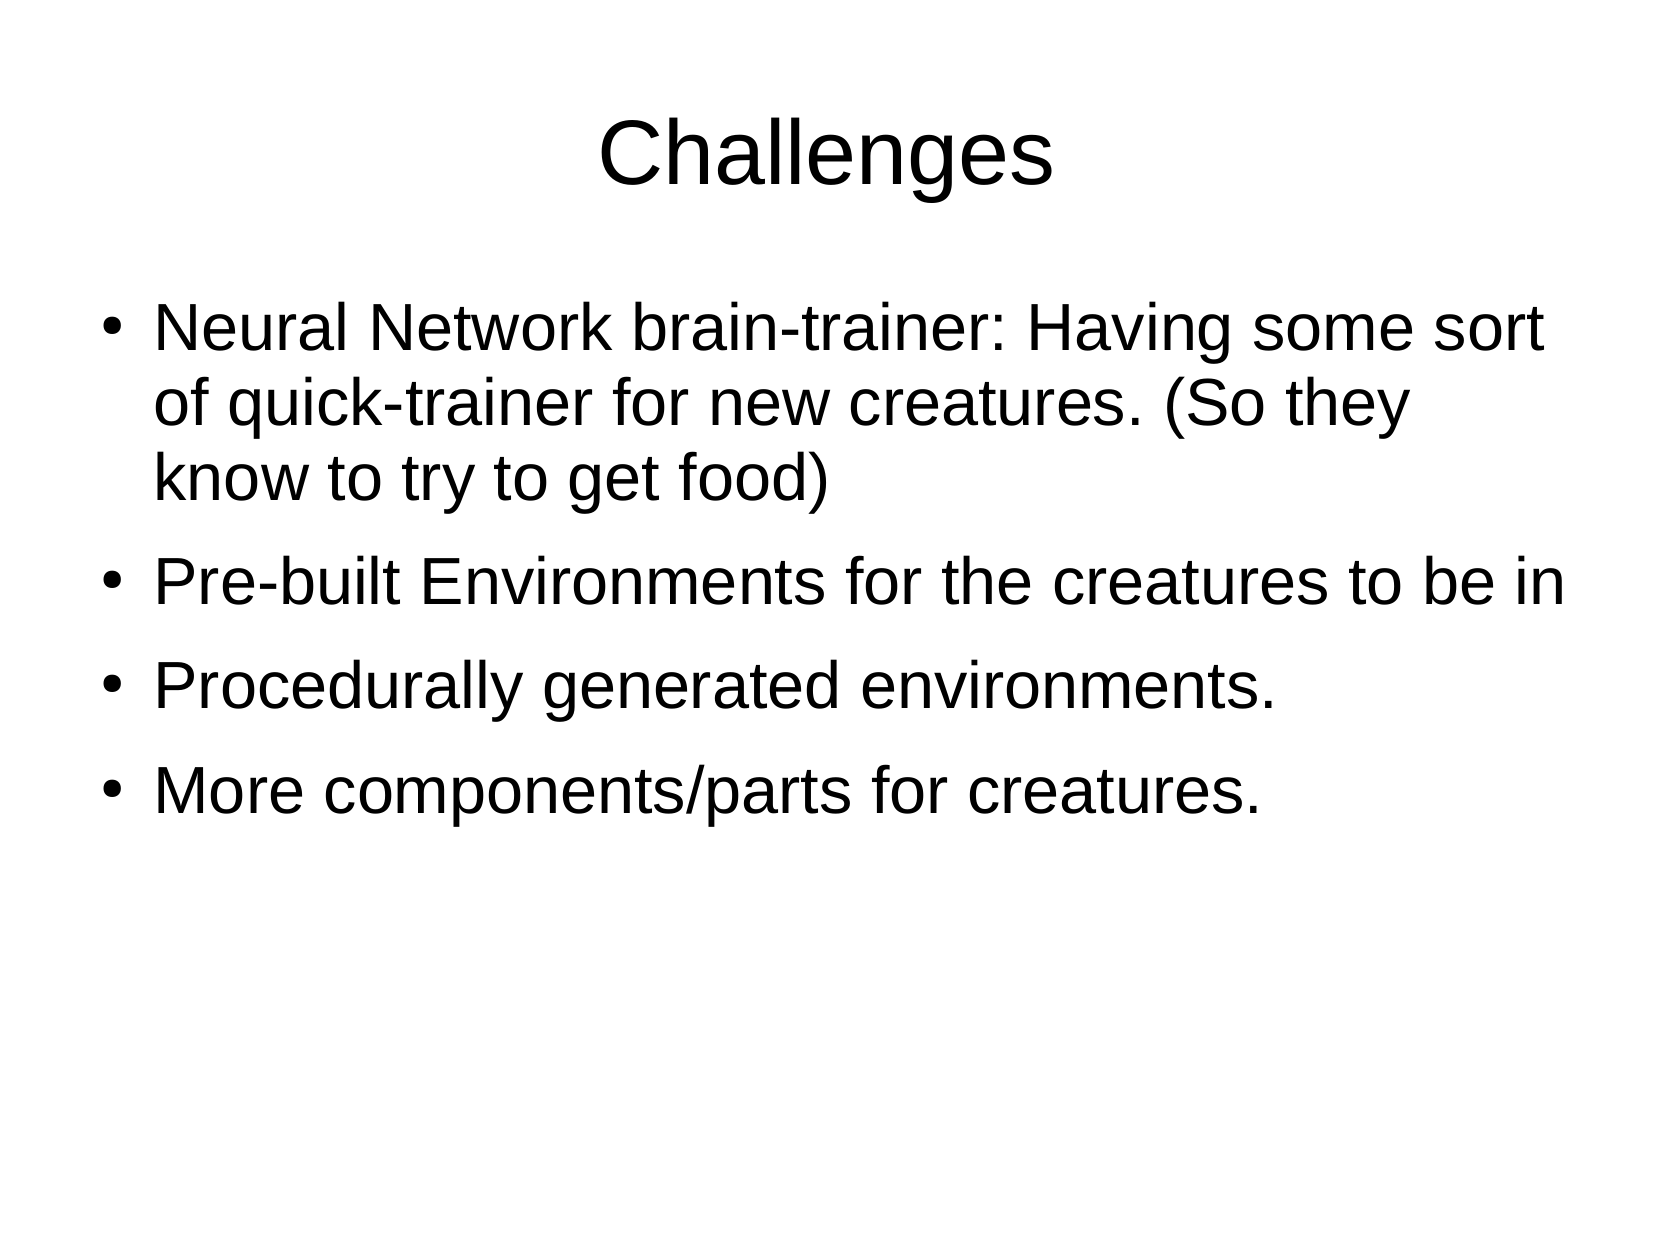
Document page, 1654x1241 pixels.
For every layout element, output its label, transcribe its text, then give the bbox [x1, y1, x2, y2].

list Neural Network brain-trainer: Having some sort of quick-trainer for new creatures. (So they know to try to get food) Pre-built Environments for the creatures to be in Procedurally generated environments. More components/parts for creatures. [82, 290, 1571, 1010]
title Challenges [82, 49, 1571, 257]
